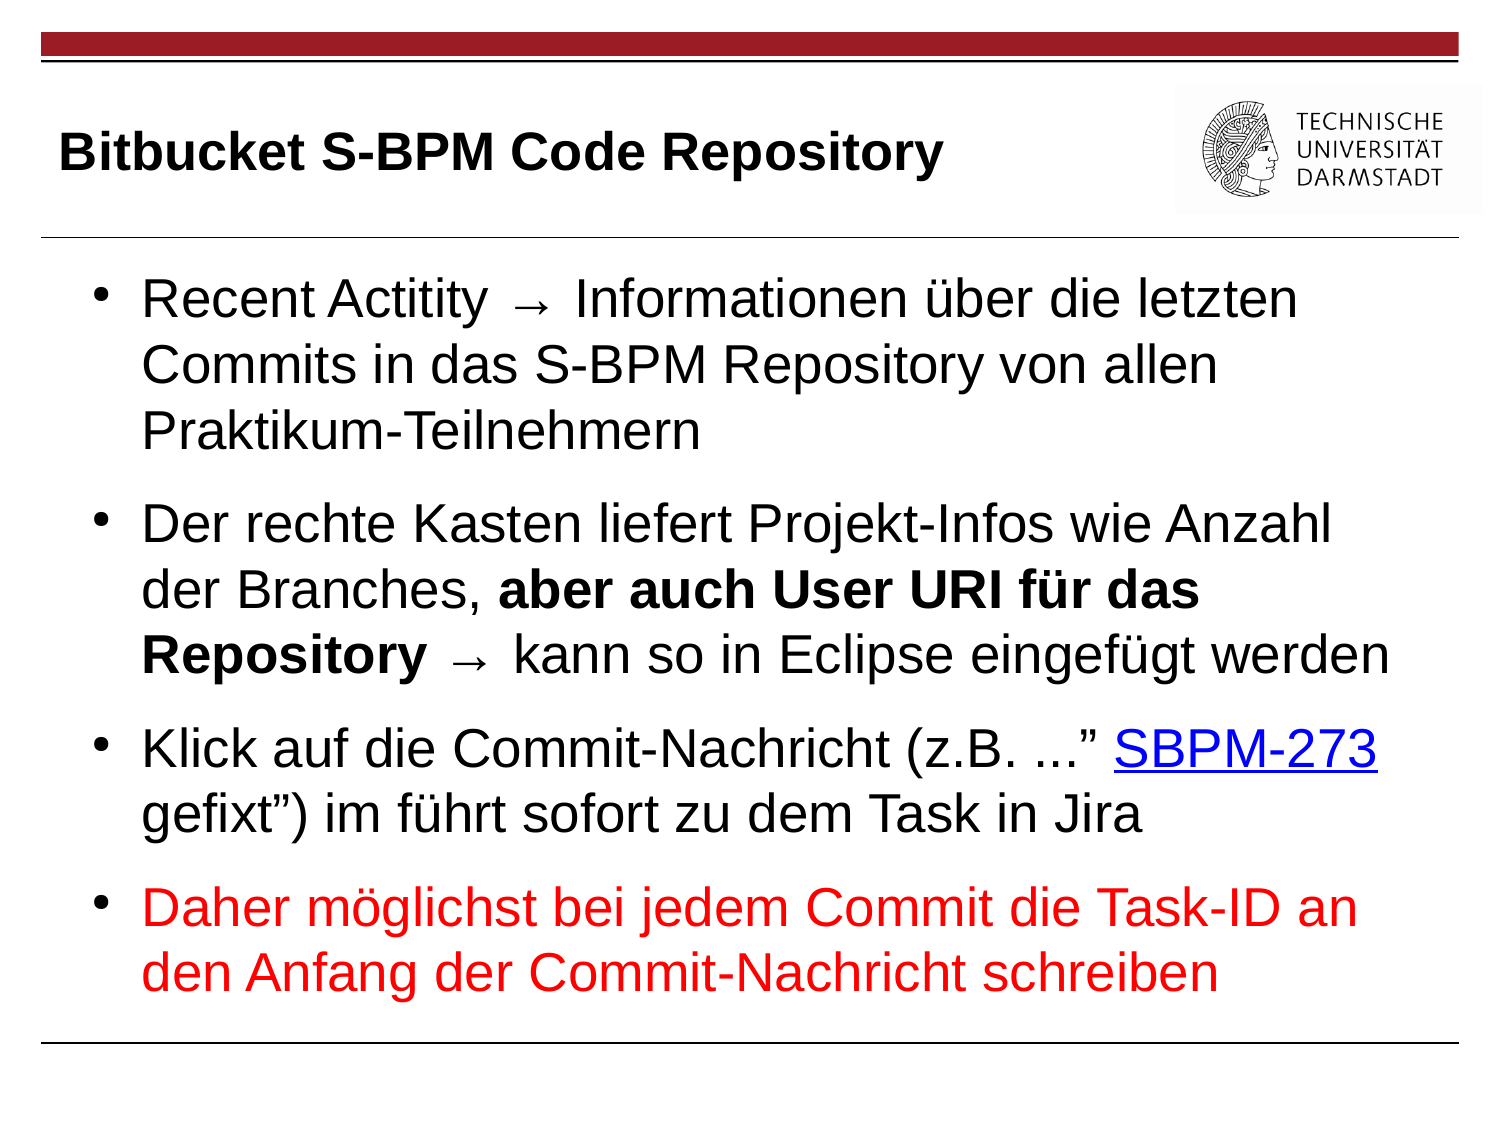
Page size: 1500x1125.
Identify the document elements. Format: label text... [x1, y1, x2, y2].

list Recent Actitity → Informationen über die letzten Commits in das S-BPM Repository von allen Praktikum-Teilnehmern Der rechte Kasten liefert Projekt-Infos wie Anzahl der Branches, aber auch User URI für das Repository → kann so in Eclipse eingefügt werden Klick auf die Commit-Nachricht (z.B. ...” SBPM-273 gefixt”) im führt sofort zu dem Task in Jira Daher möglichst bei jedem Commit die Task-ID an den Anfang der Commit-Nachricht schreiben [75, 263, 1395, 1036]
picture [1175, 84, 1483, 214]
text_box Bitbucket S-BPM Code Repository [58, 80, 1149, 218]
